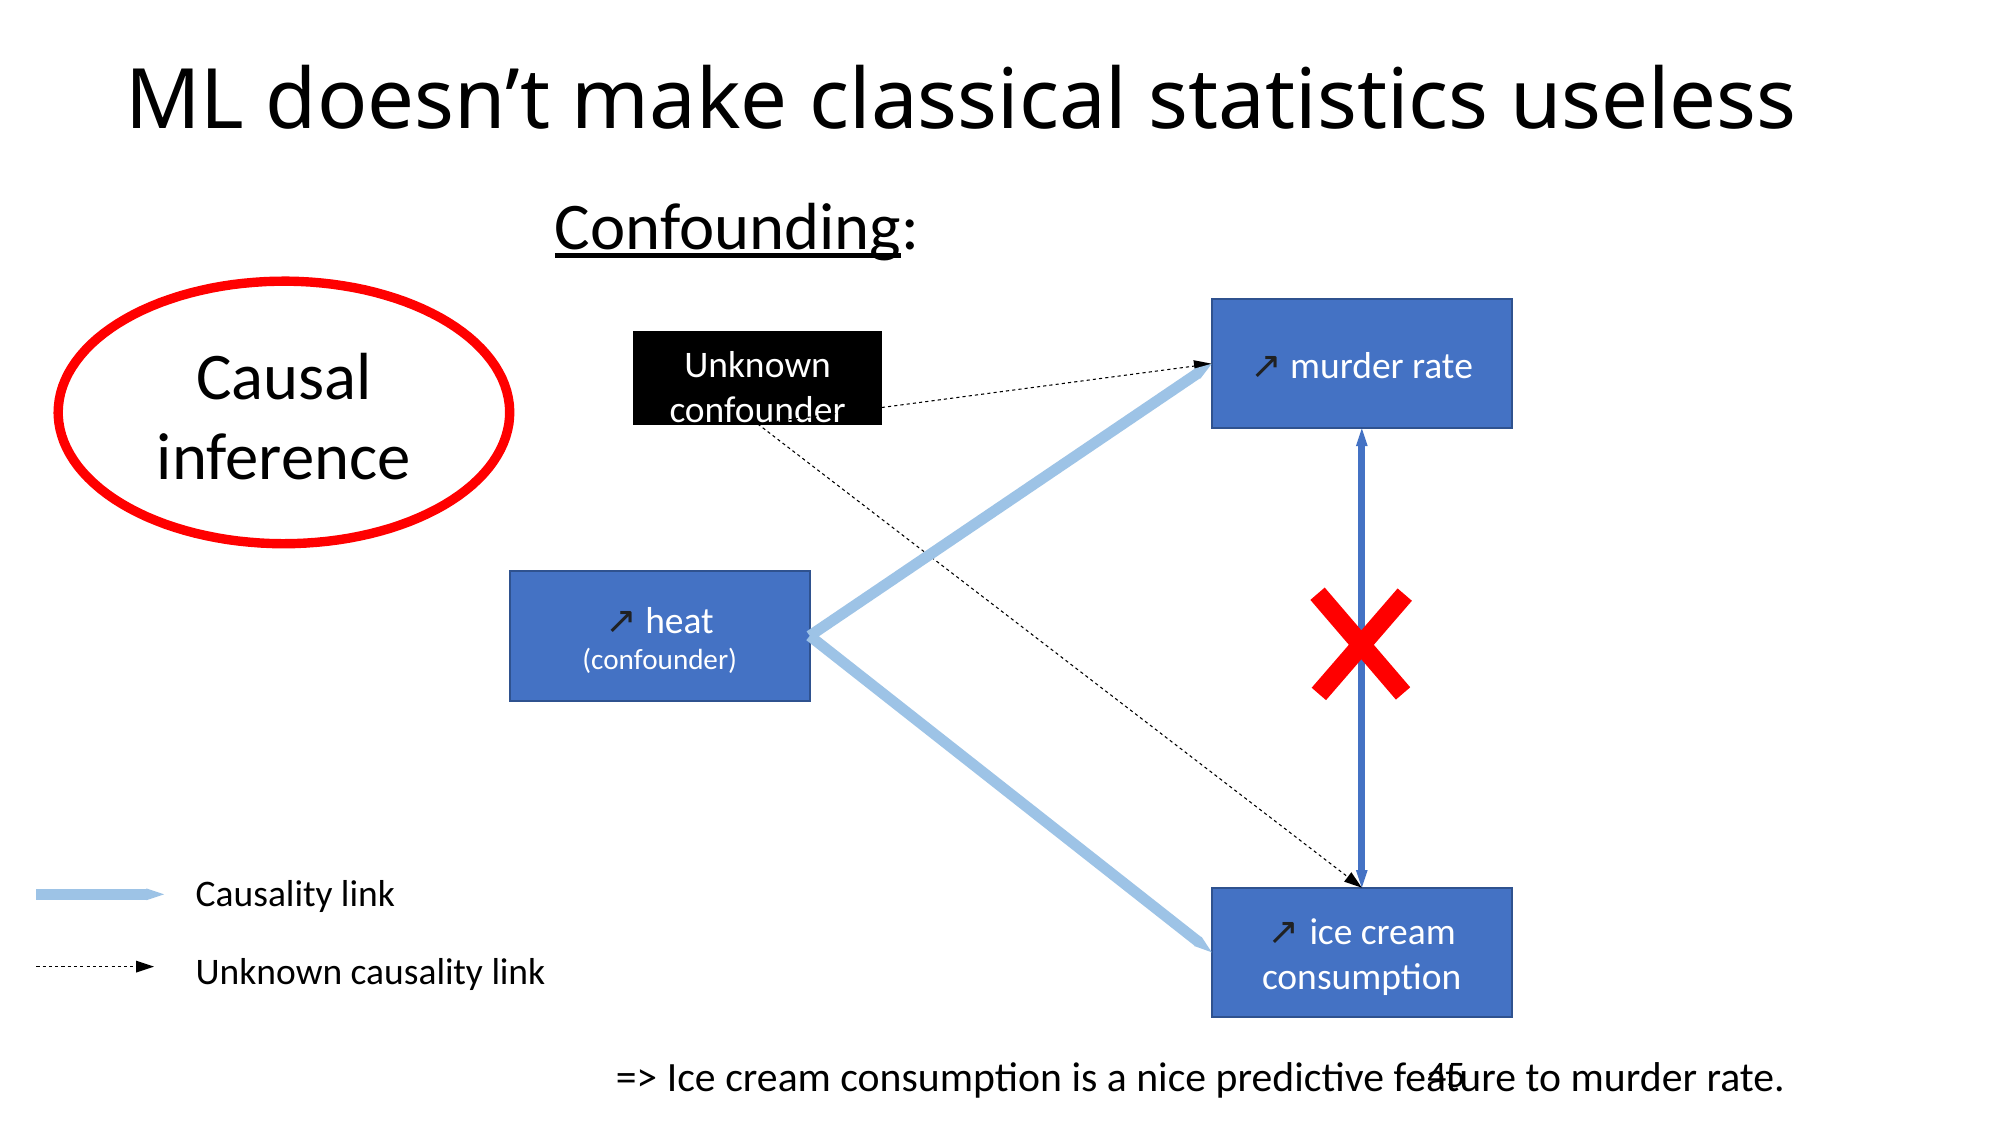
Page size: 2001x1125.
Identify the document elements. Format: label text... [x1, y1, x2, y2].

text_box [1412, 1042, 1863, 1103]
text_box ↗ heat (confounder) [510, 571, 810, 701]
text_box Confounding: [539, 174, 955, 271]
text_box ↗ murder rate [1212, 299, 1512, 428]
text_box Unknown causality link [180, 939, 578, 1001]
text_box ↗ ice cream consumption [1212, 888, 1512, 1017]
text_box ML doesn’t make classical statistics useless [110, 37, 1912, 154]
text_box [1311, 589, 1411, 699]
text_box => Ice cream consumption is a nice predictive feature to murder rate. [600, 1042, 1832, 1109]
text_box Unknown confounder [634, 332, 881, 424]
text_box Causal inference [58, 281, 510, 544]
text_box Causality link [180, 861, 428, 922]
